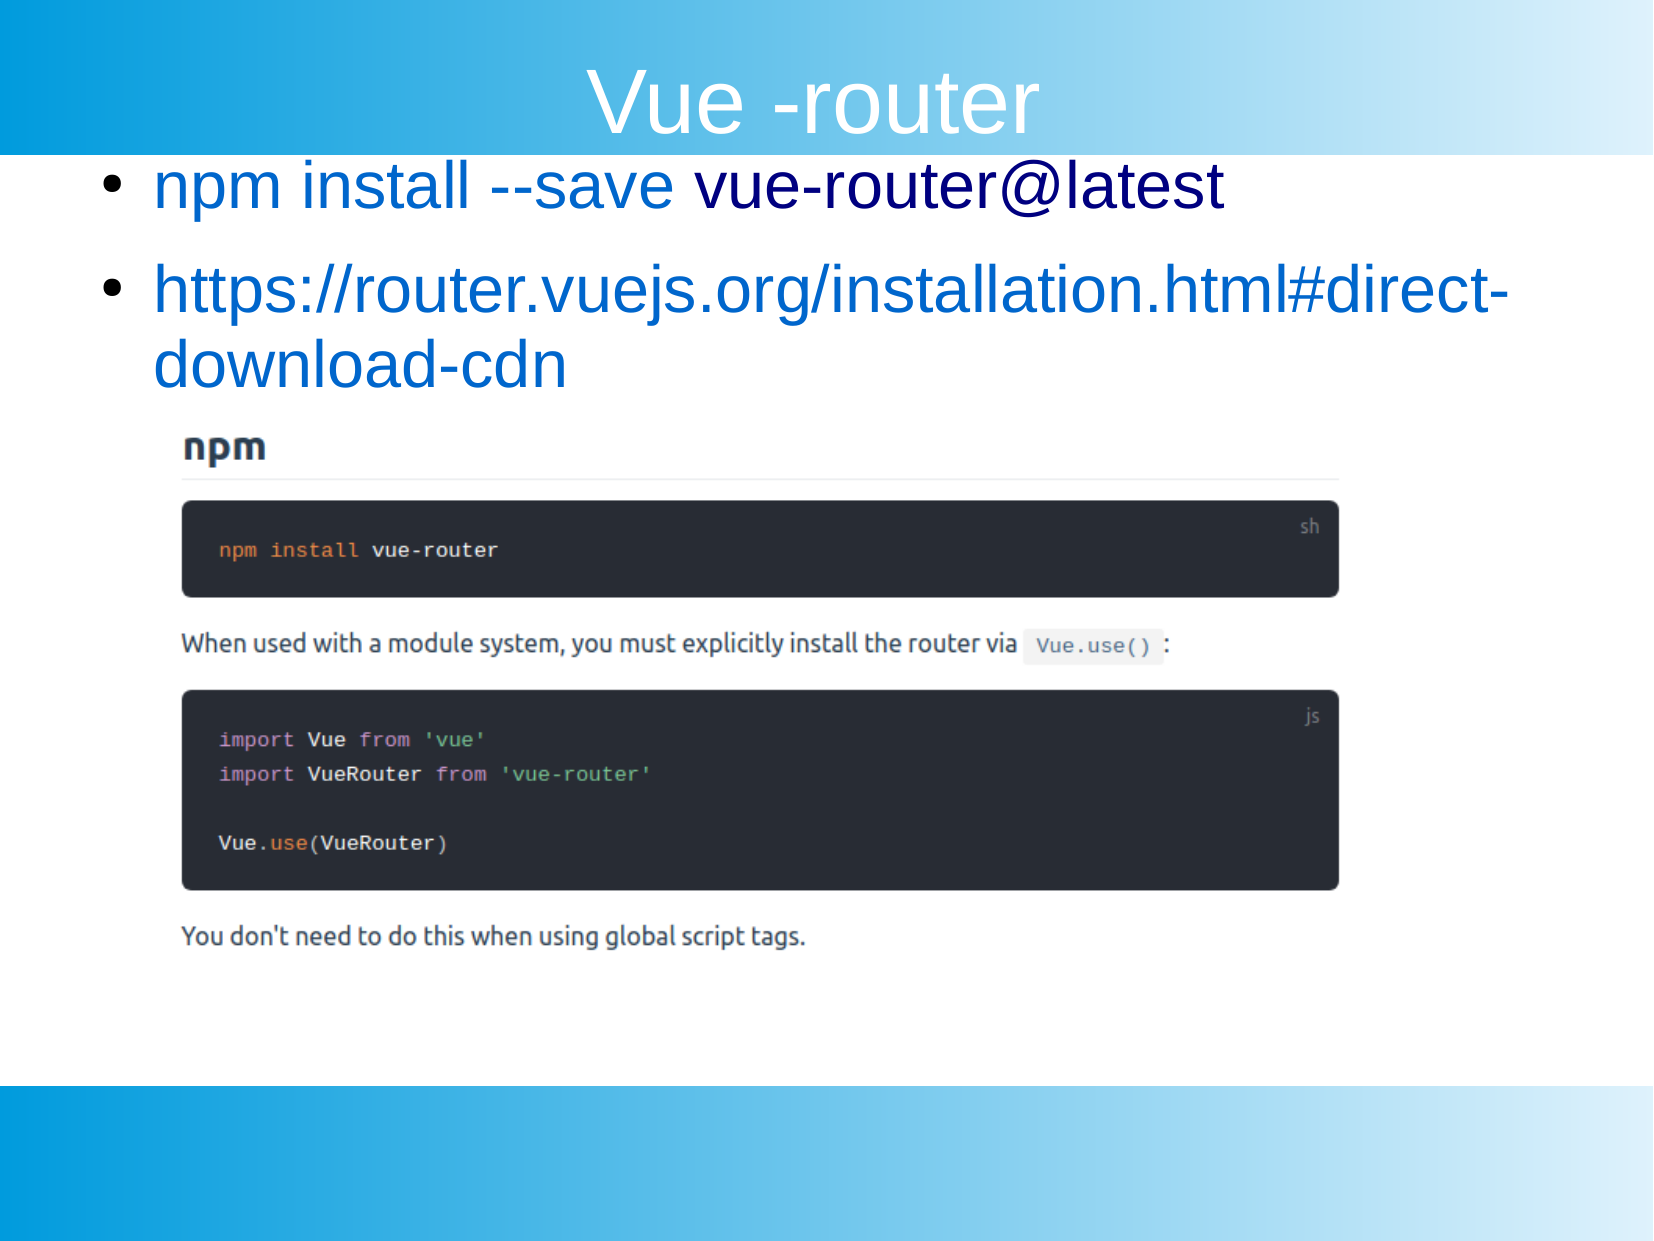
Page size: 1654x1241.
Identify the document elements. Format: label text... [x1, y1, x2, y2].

picture [129, 402, 1394, 969]
list npm install --save vue-router@latest https://router.vuejs.org/installation.html#direct-download-cdn [82, 148, 1571, 969]
title Vue -router [82, 49, 1571, 148]
